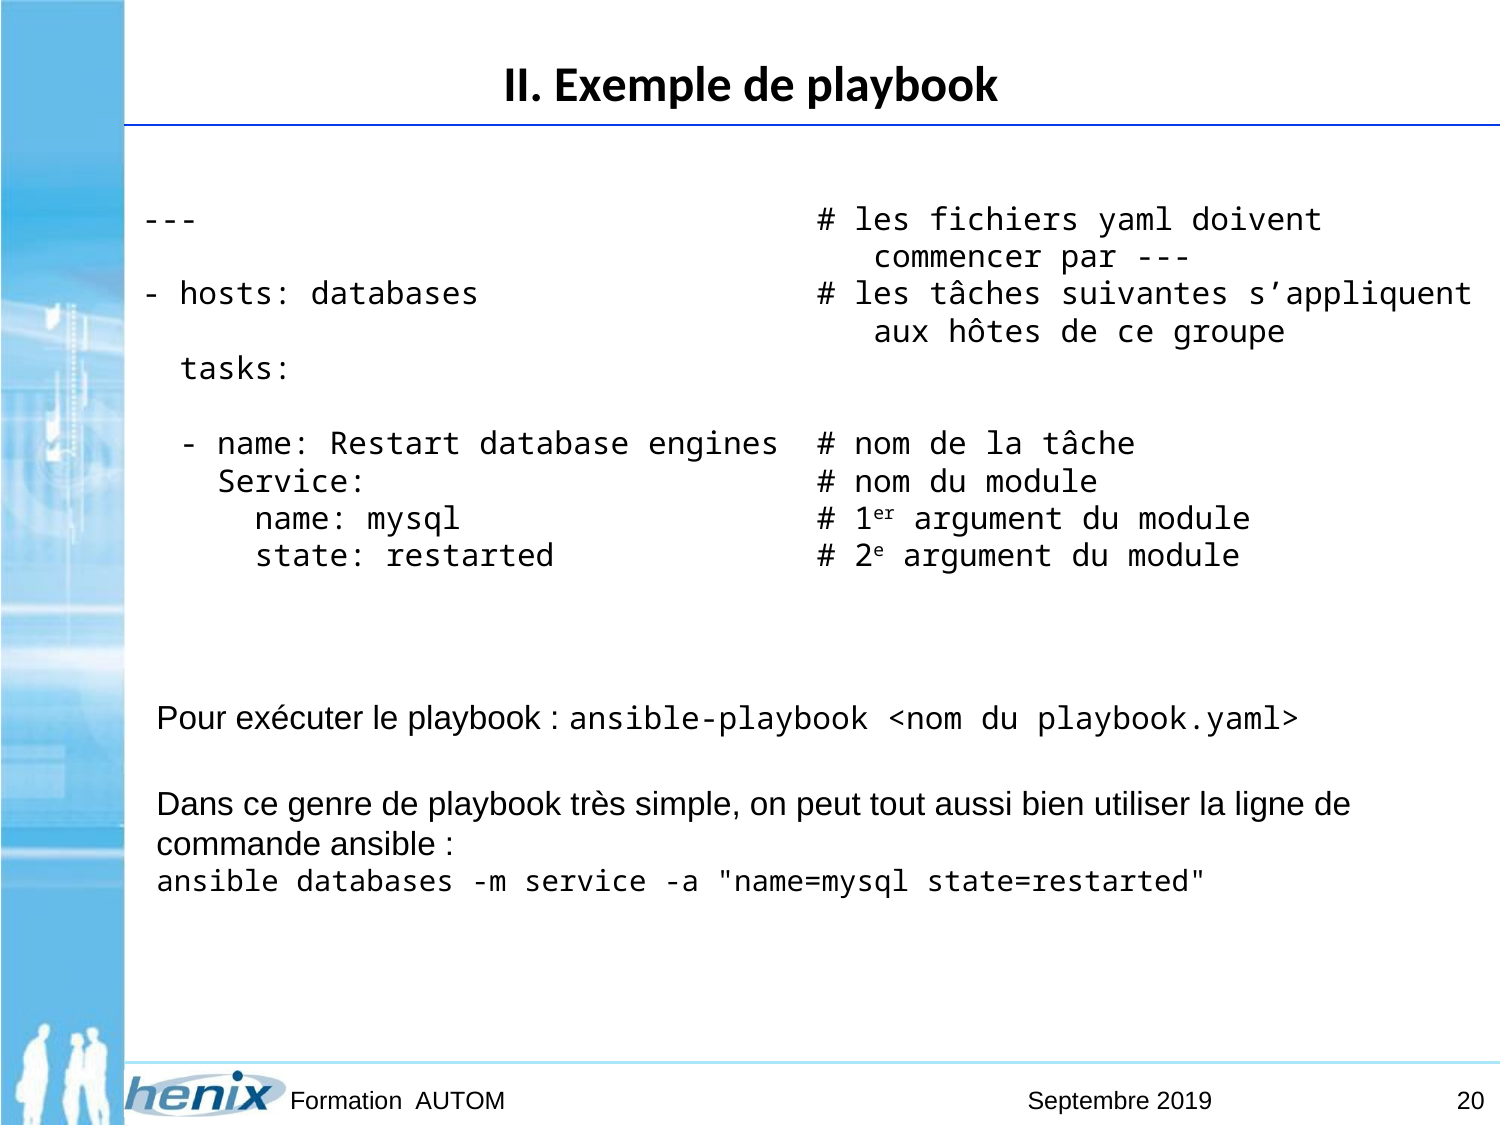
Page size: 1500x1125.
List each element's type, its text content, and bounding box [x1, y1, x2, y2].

picture [0, 0, 126, 1125]
text_box Septembre 2019 [1025, 1084, 1312, 1115]
text_box --- # les fichiers yaml doivent commencer par --- - hosts: databases # les tâches suivantes s’appliquent aux hôtes de ce groupe tasks: - name: Restart database engines # nom de la tâche Service: # nom du module name: mysql # 1er argument du module state: restarted # 2e argument du module [127, 191, 1498, 618]
text_box Pour exécuter le playbook : ansible-playbook <nom du playbook.yaml> Dans ce genre de playbook très simple, on peut tout aussi bien utiliser la ligne de commande ansible : ansible databases -m service -a "name=mysql state=restarted" [141, 685, 1441, 905]
text_box [123, 1070, 287, 1117]
text_box Formation AUTOM [288, 1084, 507, 1115]
text_box II. Exemple de playbook [138, 50, 1363, 112]
text_box 20 [1454, 1084, 1488, 1115]
